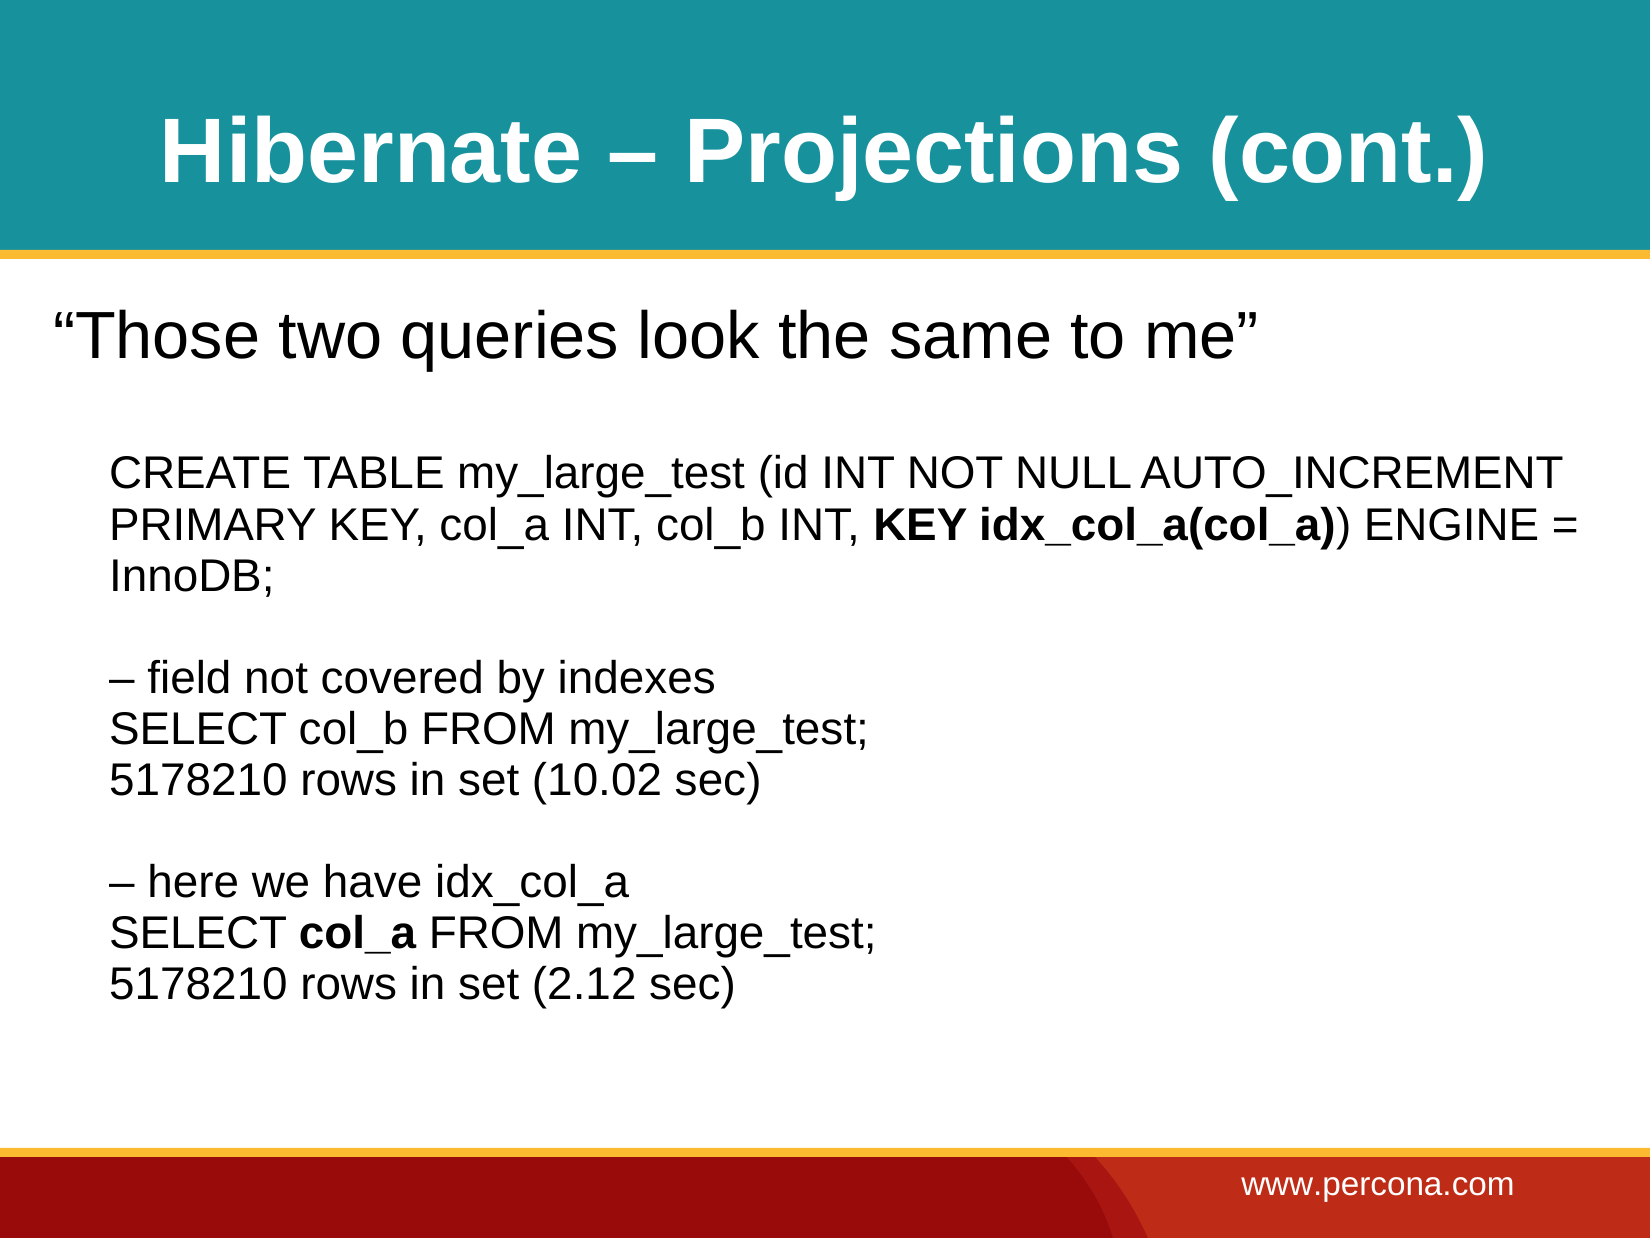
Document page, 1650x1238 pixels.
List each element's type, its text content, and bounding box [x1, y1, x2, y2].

list “Those two queries look the same to me” CREATE TABLE my_large_test (id INT NOT NULL AUTO_INCREMENT PRIMARY KEY, col_a INT, col_b INT, KEY idx_col_a(col_a)) ENGINE = InnoDB; – field not covered by indexes SELECT col_b FROM my_large_test; 5178210 rows in set (10.02 sec) – here we have idx_col_a SELECT col_a FROM my_large_test; 5178210 rows in set (2.12 sec) [53, 299, 1650, 1238]
text_box [0, 0, 1650, 1238]
title Hibernate – Projections (cont.) [82, 15, 1568, 290]
